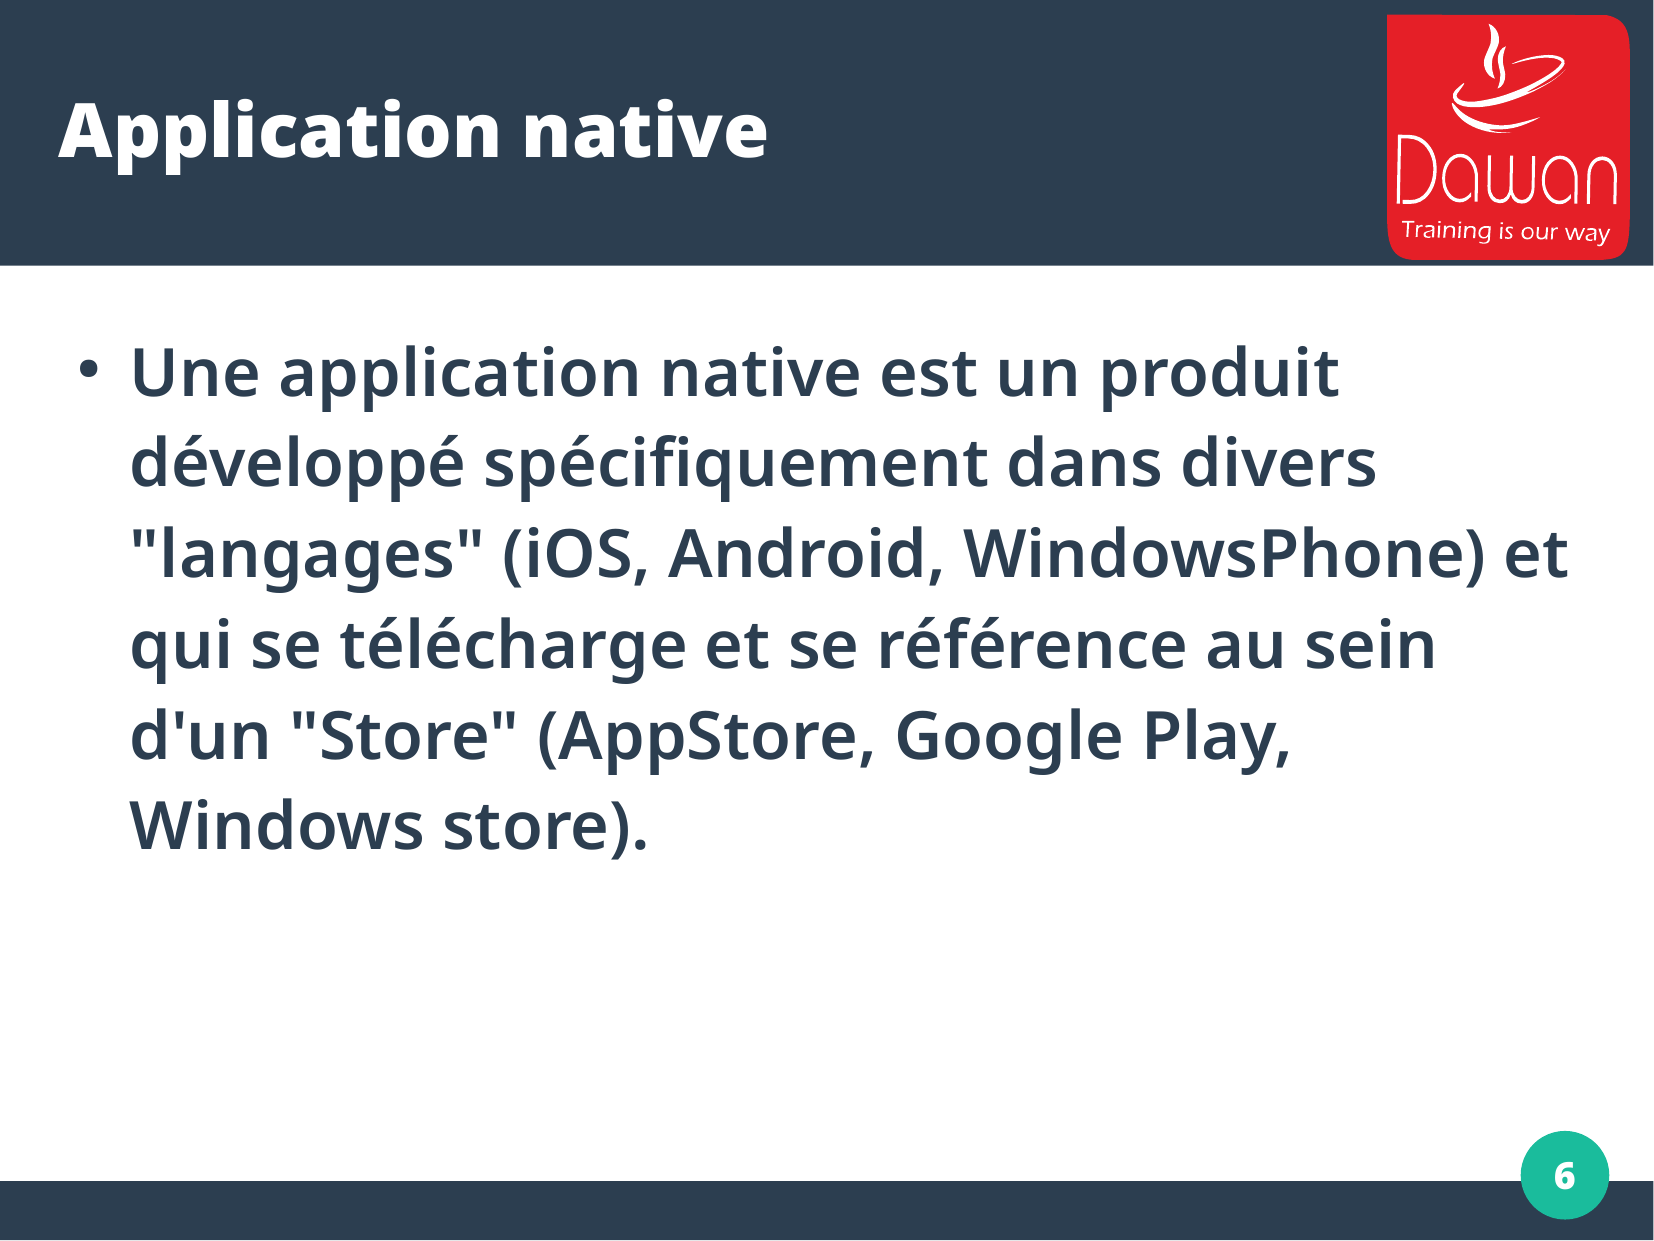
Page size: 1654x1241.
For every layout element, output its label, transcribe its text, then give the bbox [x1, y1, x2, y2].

list Une application native est un produit développé spécifiquement dans divers "langages" (iOS, Android, WindowsPhone) et qui se télécharge et se référence au sein d'un "Store" (AppStore, Google Play, Windows store). [59, 324, 1595, 1152]
picture [1387, 14, 1630, 260]
title Application native [59, 49, 1387, 207]
